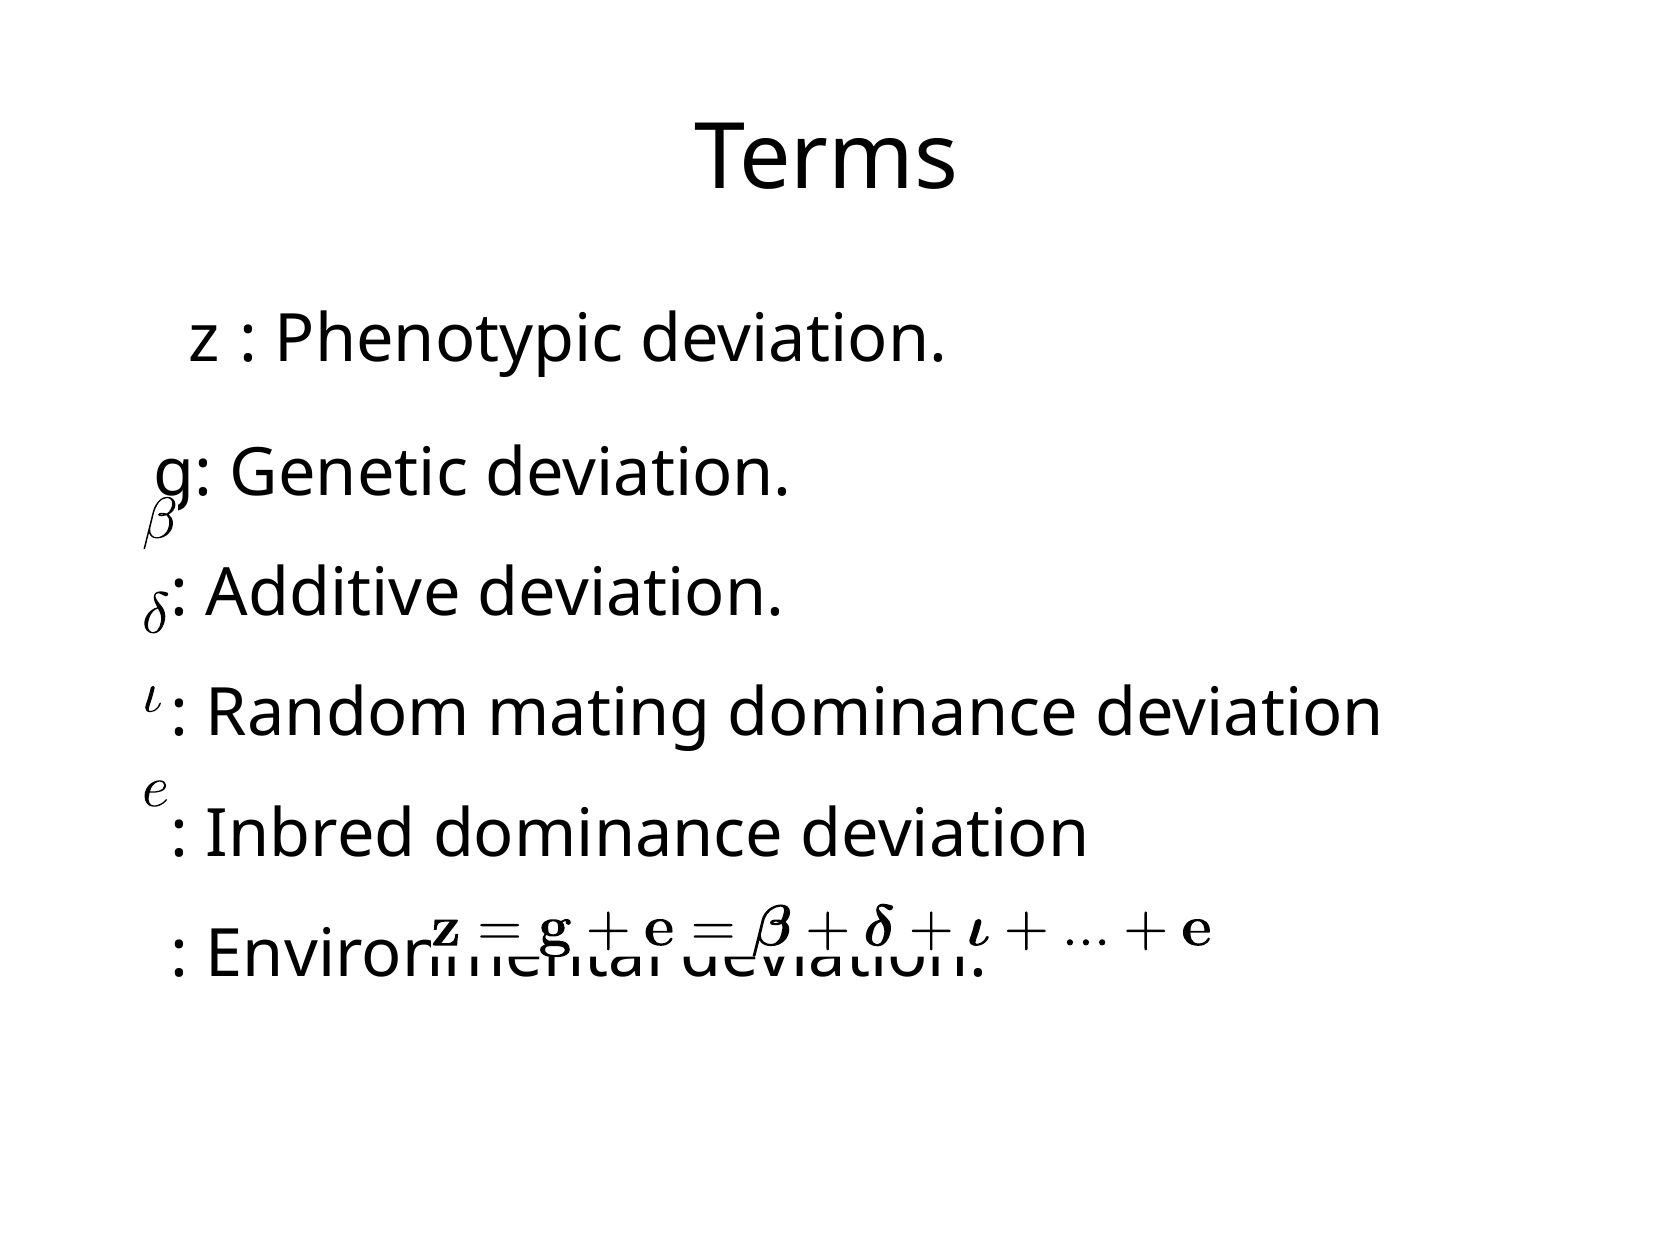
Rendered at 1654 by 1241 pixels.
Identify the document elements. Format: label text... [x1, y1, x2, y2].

text_box [141, 780, 170, 807]
list z : Phenotypic deviation. g: Genetic deviation. : Additive deviation. : Random mating dominance deviation : Inbred dominance deviation : Environmental deviation. [82, 290, 1571, 1010]
text_box [141, 496, 178, 550]
text_box [141, 685, 163, 713]
title Terms [82, 49, 1571, 257]
text_box [431, 903, 1212, 958]
text_box [141, 591, 171, 634]
